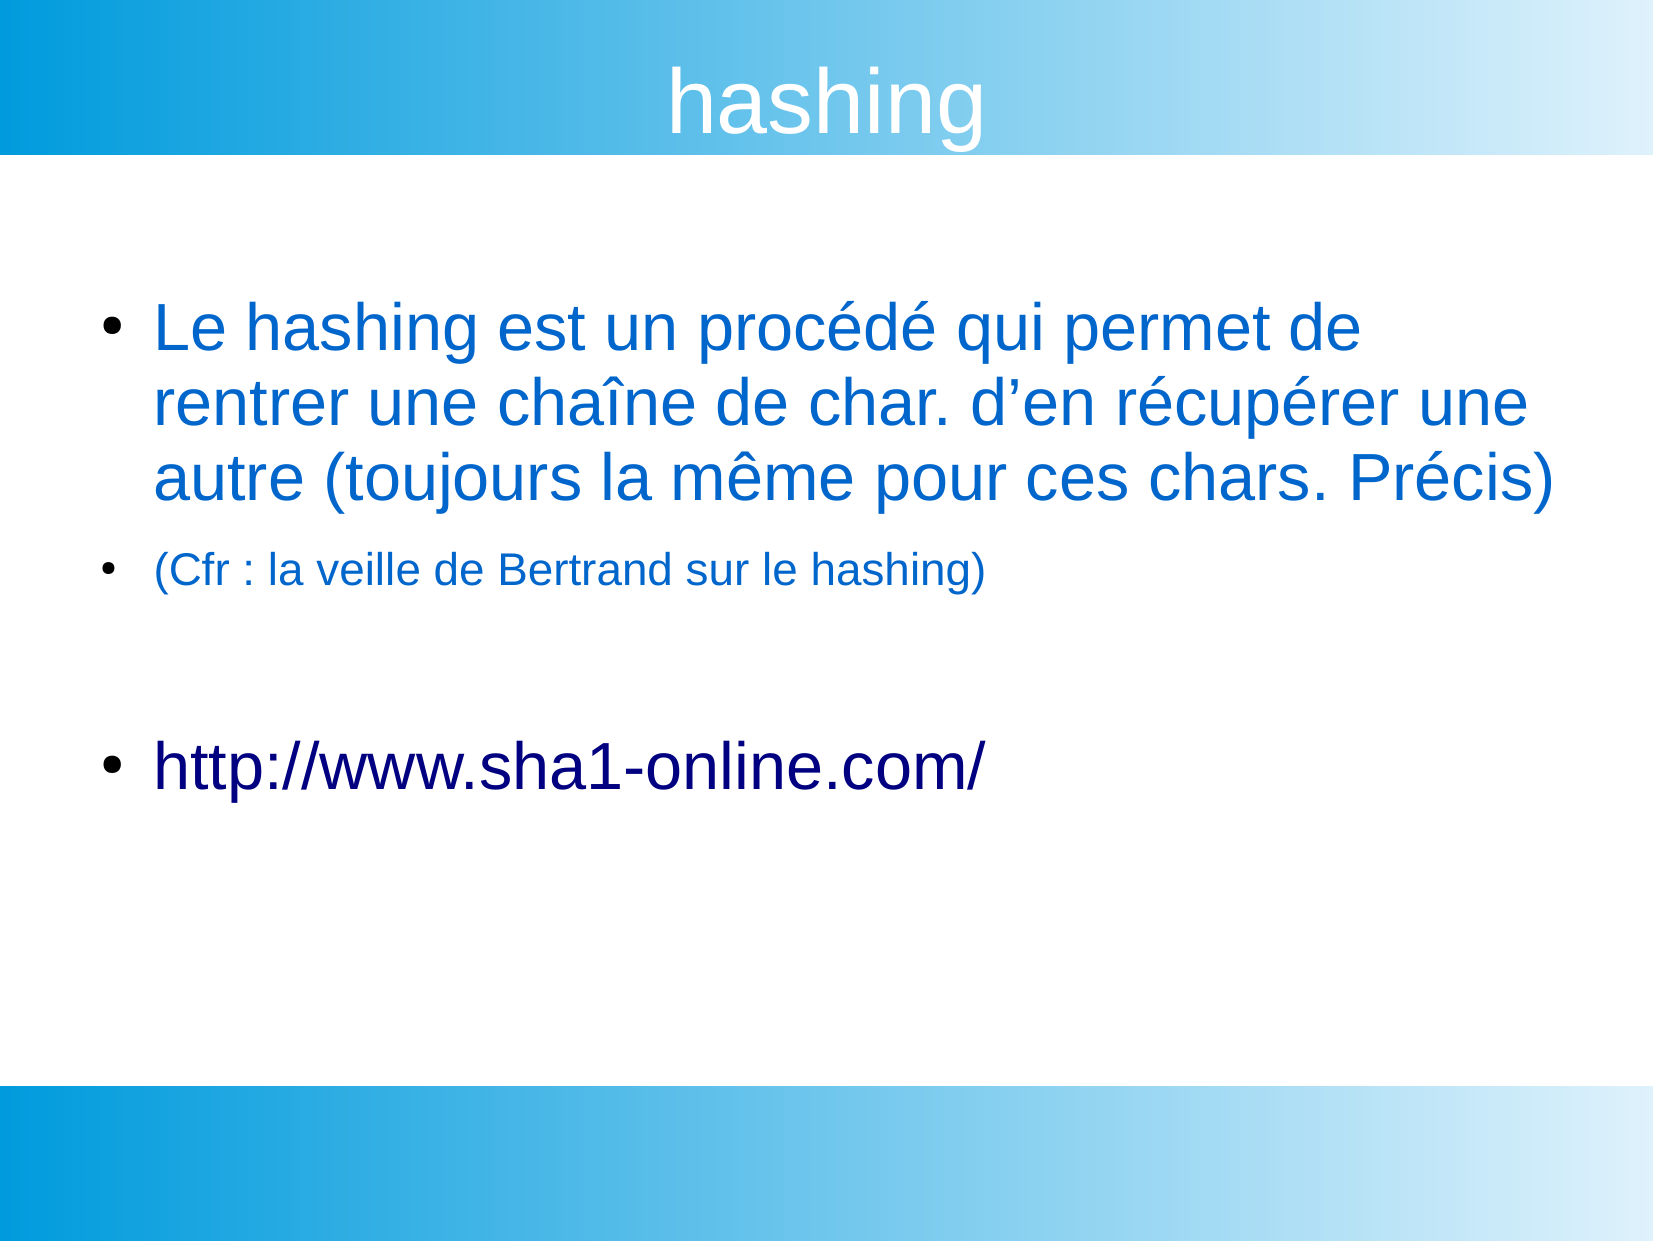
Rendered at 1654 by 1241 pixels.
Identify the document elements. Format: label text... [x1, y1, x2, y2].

list Le hashing est un procédé qui permet de rentrer une chaîne de char. d’en récupérer une autre (toujours la même pour ces chars. Précis) (Cfr : la veille de Bertrand sur le hashing) http://www.sha1-online.com/ [82, 290, 1571, 1010]
title hashing [82, 49, 1571, 155]
